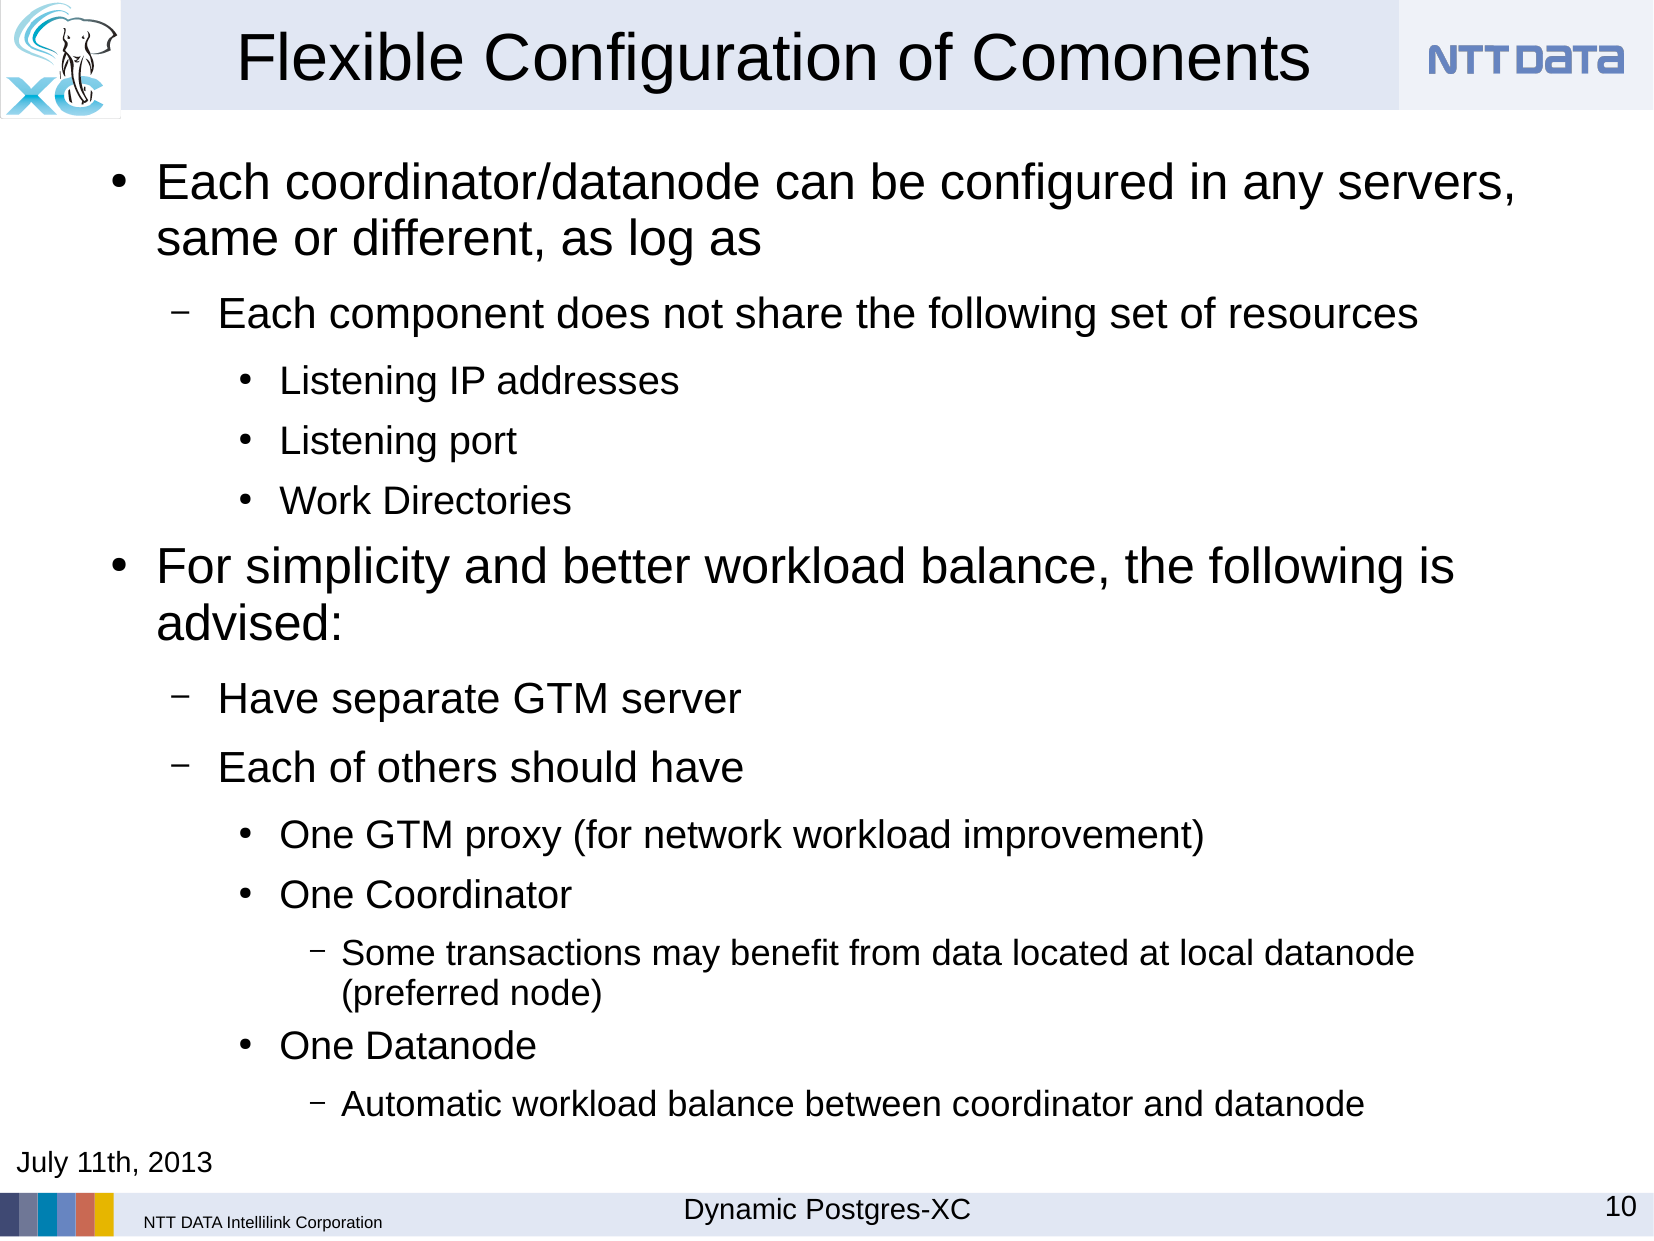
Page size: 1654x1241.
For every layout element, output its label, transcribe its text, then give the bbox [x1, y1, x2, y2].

picture [0, 0, 121, 119]
list Each coordinator/datanode can be configured in any servers, same or different, as log as Each component does not share the following set of resources Listening IP addresses Listening port Work Directories For simplicity and better workload balance, the following is advised: Have separate GTM server Each of others should have One GTM proxy (for network workload improvement) One Coordinator Some transactions may benefit from data located at local datanode (preferred node) One Datanode Automatic workload balance between coordinator and datanode [94, 153, 1583, 1134]
title Flexible Configuration of Comonents [120, 3, 1430, 110]
picture [1430, 45, 1624, 74]
